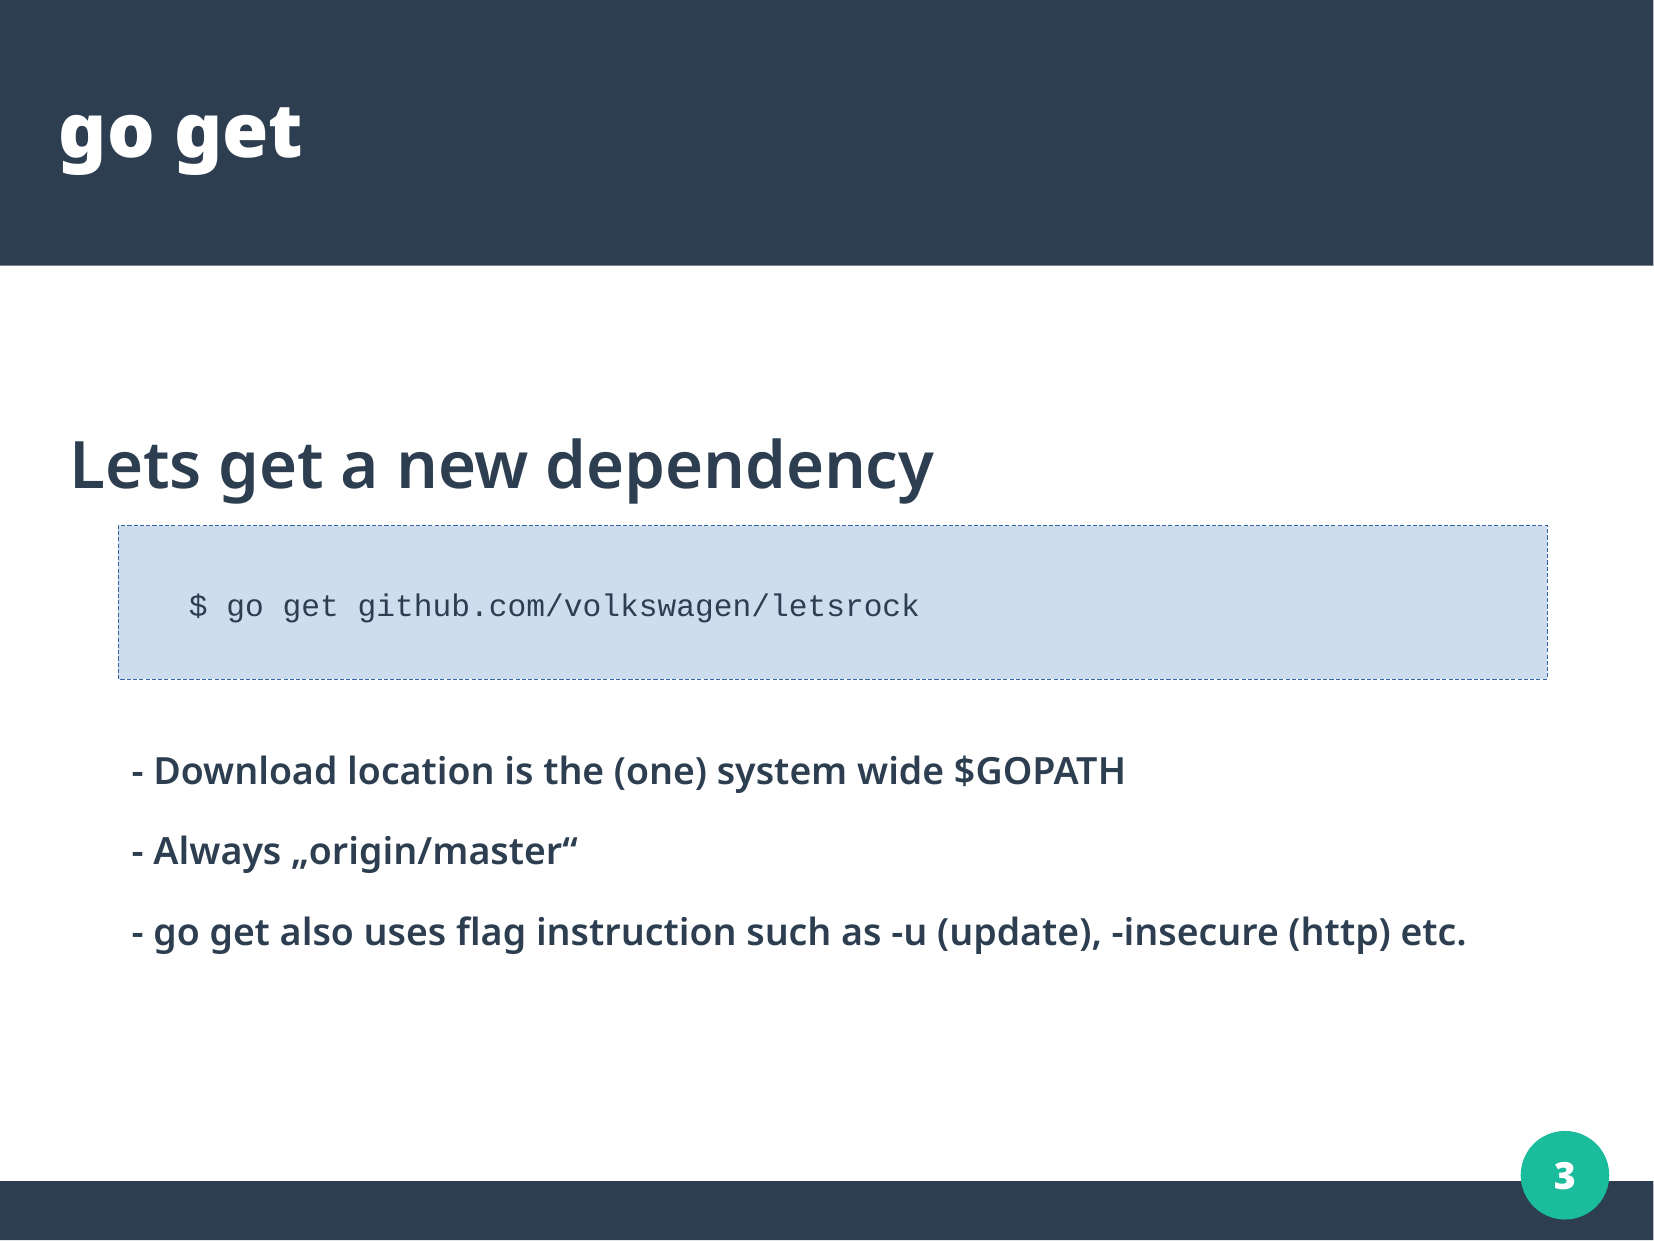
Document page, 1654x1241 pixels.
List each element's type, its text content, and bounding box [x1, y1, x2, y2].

list Lets get a new dependency [0, 301, 1548, 508]
list - Download location is the (one) system wide $GOPATH - Always „origin/master“ - go get also uses flag instruction such as -u (update), -insecure (http) etc. [41, 744, 1560, 1111]
list $ go get github.com/volkswagen/letsrock [118, 525, 1548, 680]
title go get [59, 49, 1595, 207]
